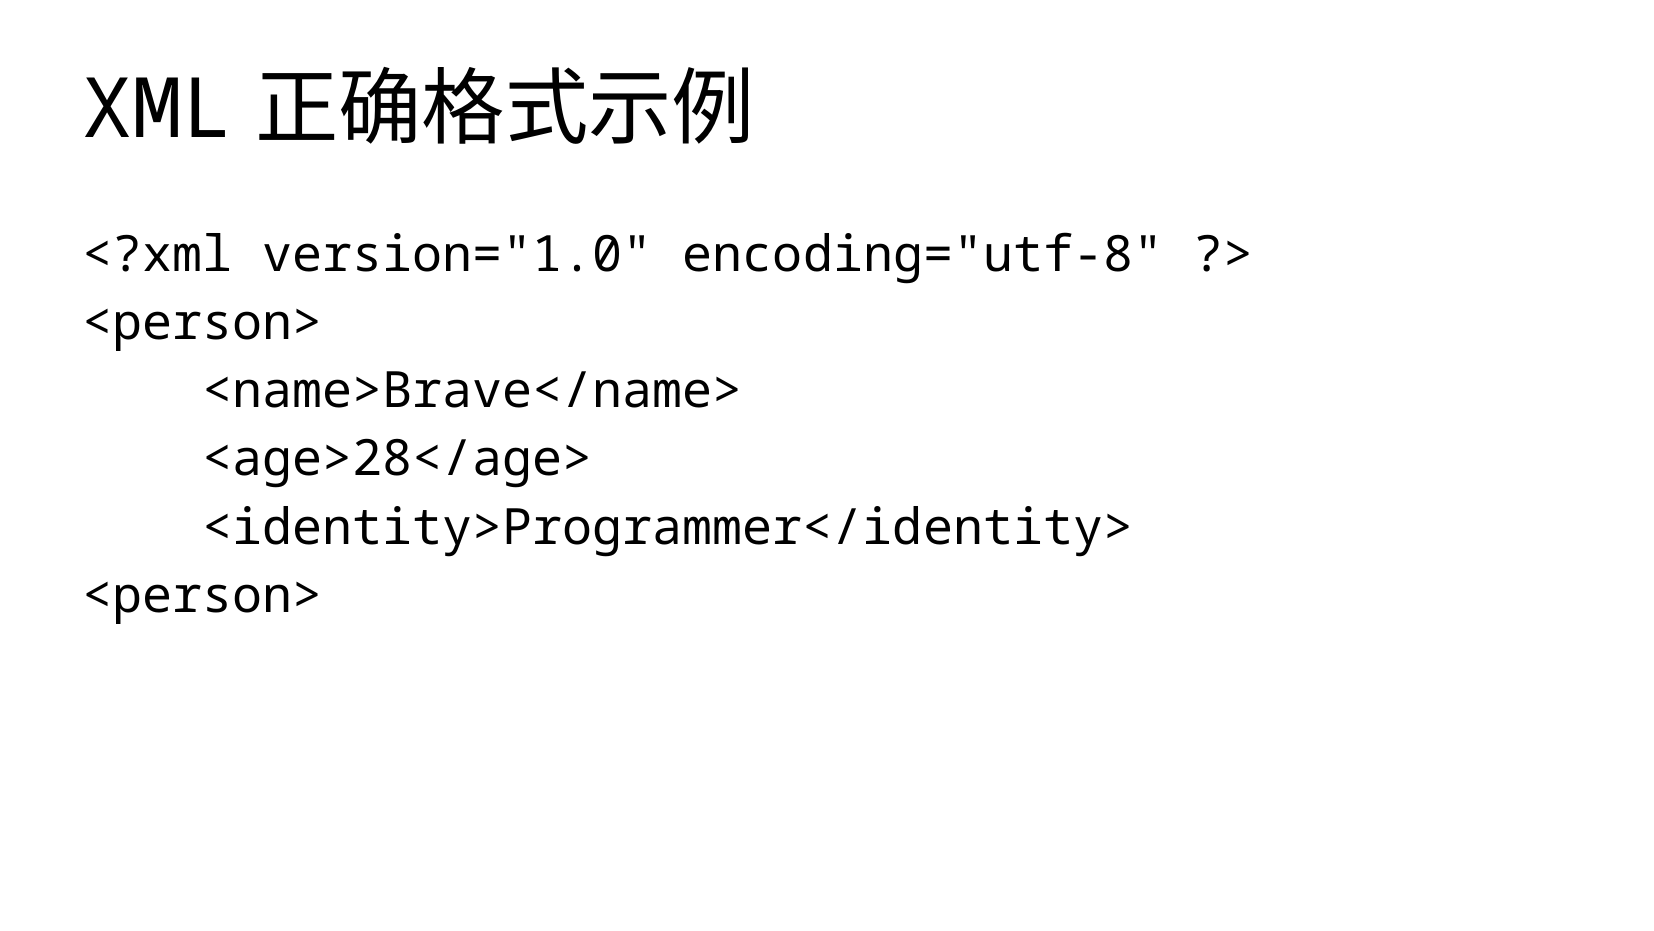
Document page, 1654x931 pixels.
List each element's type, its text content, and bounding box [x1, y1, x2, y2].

list <?xml version="1.0" encoding="utf-8" ?> <person> <name>Brave</name> <age>28</age> <identity>Programmer</identity> <person> [82, 217, 1571, 758]
title XML正确格式示例 [82, 37, 1571, 166]
